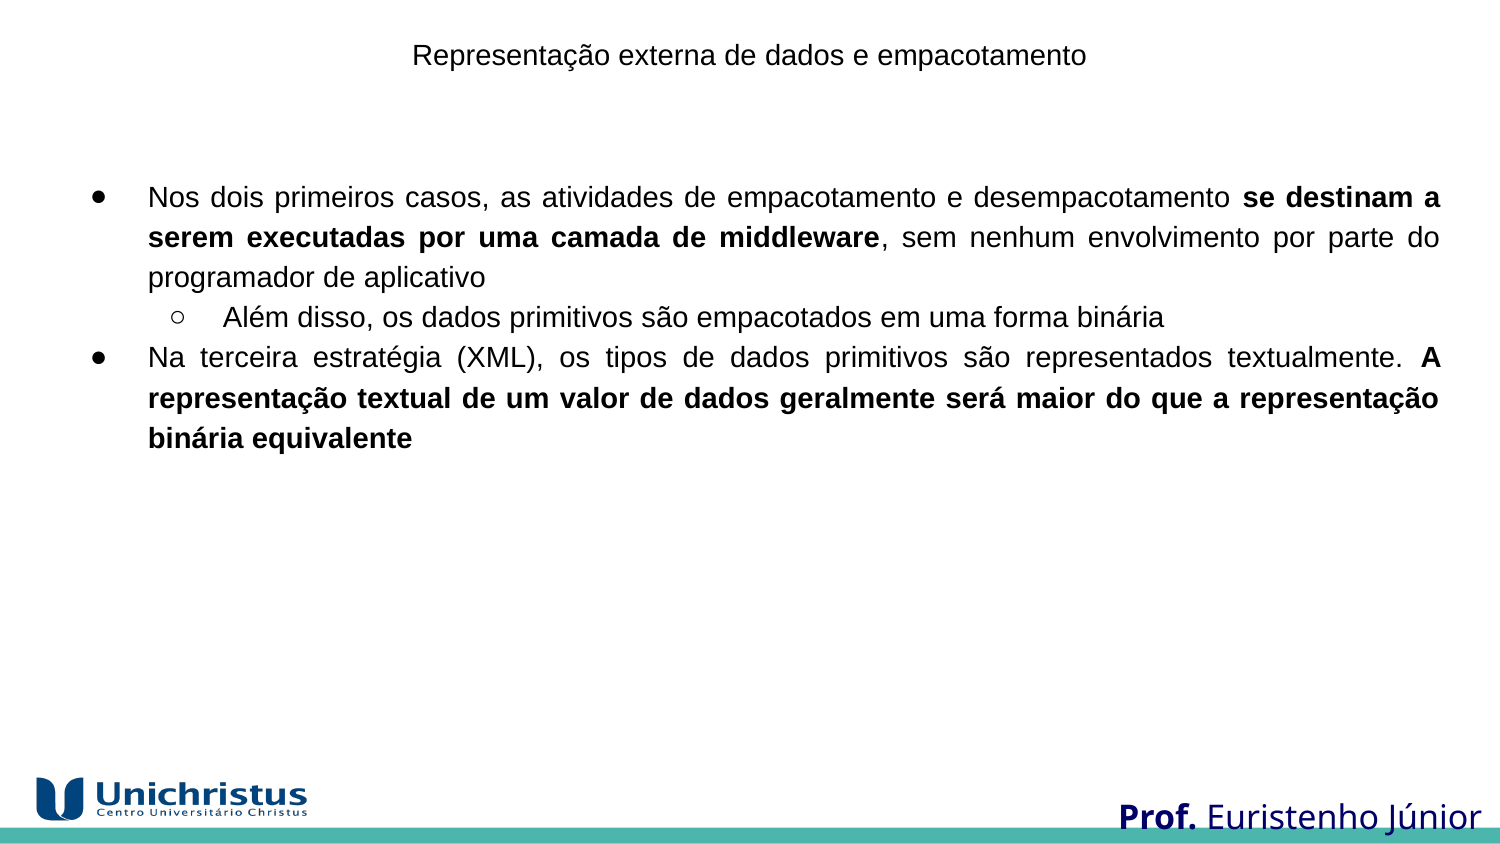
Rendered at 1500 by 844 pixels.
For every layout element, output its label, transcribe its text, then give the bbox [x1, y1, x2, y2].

list Nos dois primeiros casos, as atividades de empacotamento e desempacotamento se destinam a serem executadas por uma camada de middleware, sem nenhum envolvimento por parte do programador de aplicativo Além disso, os dados primitivos são empacotados em uma forma binária Na terceira estratégia (XML), os tipos de dados primitivos são representados textualmente. A representação textual de um valor de dados geralmente será maior do que a representação binária equivalente [57, 157, 1456, 756]
title Representação externa de dados e empacotamento [51, 20, 1449, 137]
picture [32, 775, 311, 822]
